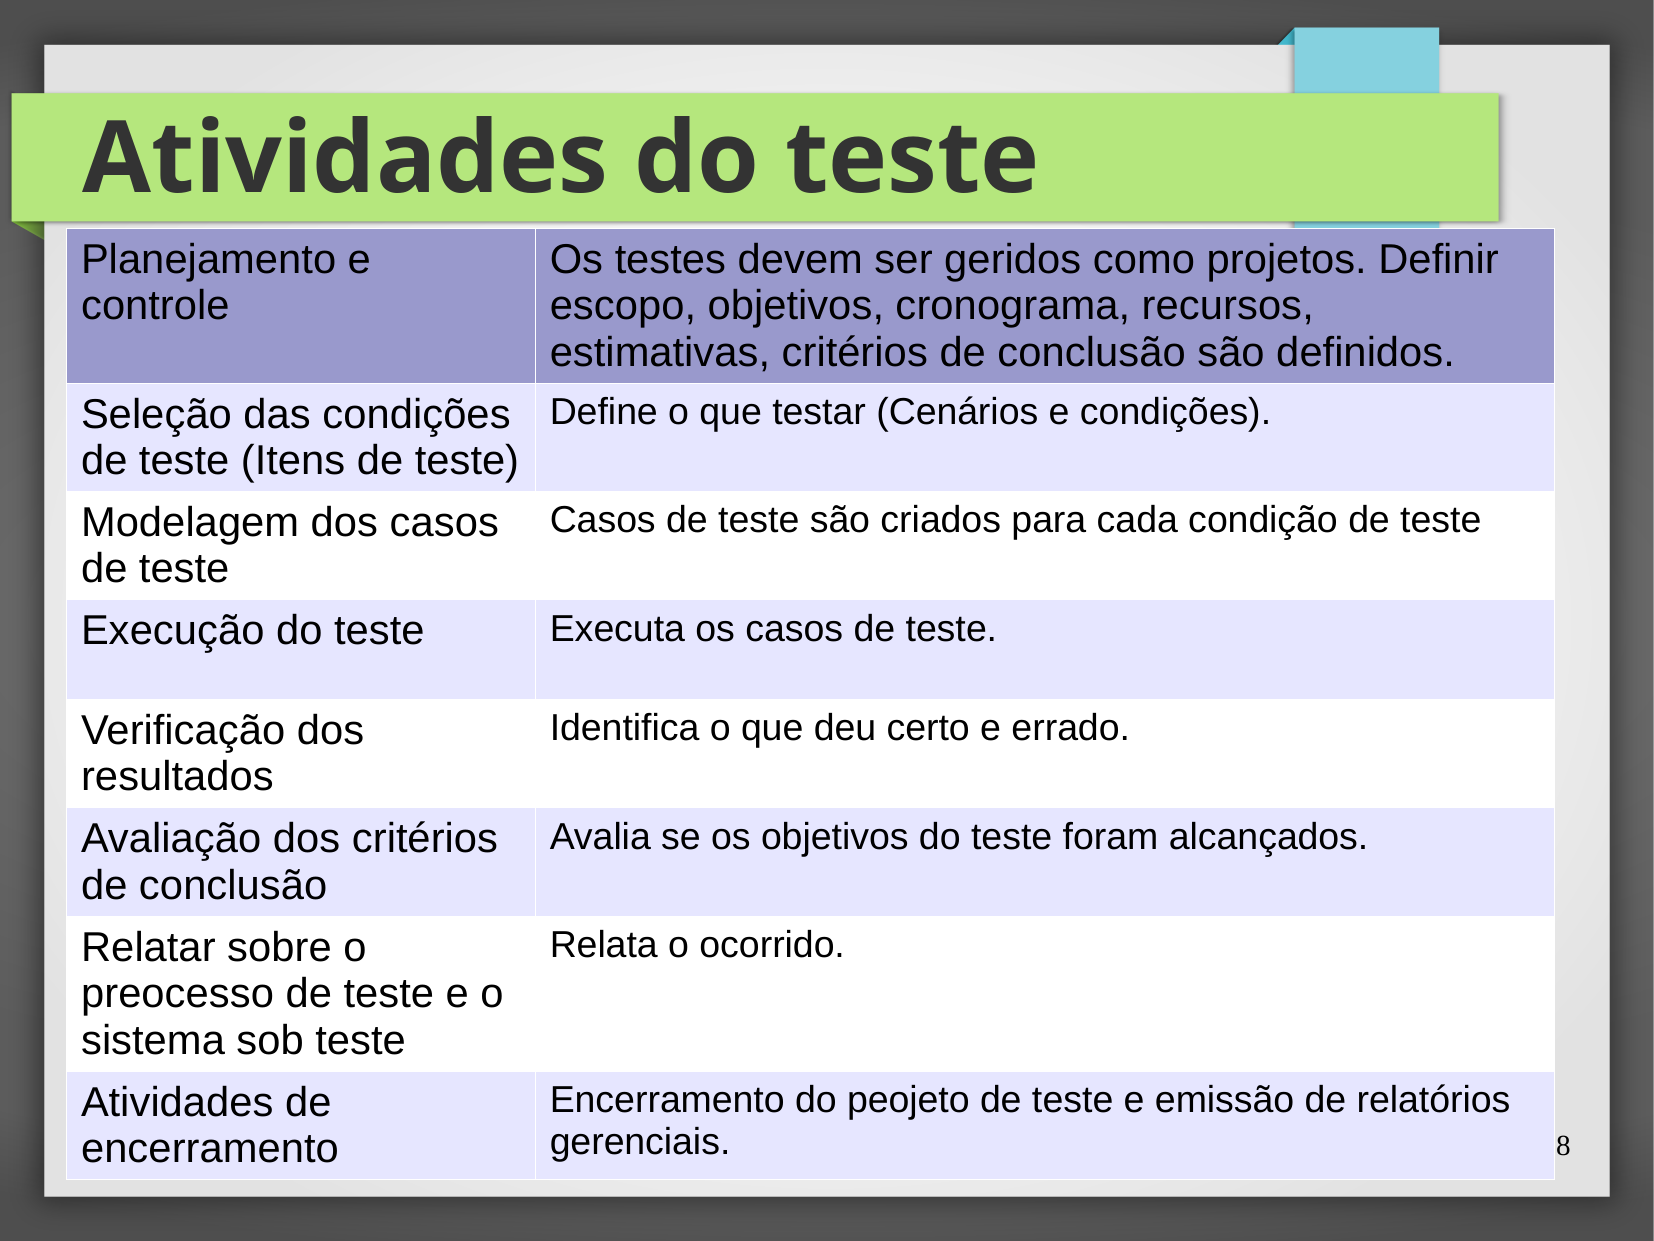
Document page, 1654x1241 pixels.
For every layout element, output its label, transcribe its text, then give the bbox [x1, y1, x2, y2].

table_cell Relatar sobre o preocesso de teste e o sistema sob teste [67, 917, 535, 1071]
picture [0, 0, 1654, 1241]
table_cell Seleção das condições de teste (Itens de teste) [67, 384, 535, 491]
table_cell Encerramento do peojeto de teste e emissão de relatórios gerenciais. [536, 1072, 1554, 1179]
table_cell Atividades de encerramento [67, 1072, 535, 1179]
table_cell Identifica o que deu certo e errado. [536, 700, 1554, 807]
table_cell Casos de teste são criados para cada condição de teste [536, 492, 1554, 599]
table_cell Avaliação dos critérios de conclusão [67, 808, 535, 916]
table_cell Modelagem dos casos de teste [67, 492, 535, 599]
table_cell Define o que testar (Cenários e condições). [536, 384, 1554, 491]
table_cell Executa os casos de teste. [536, 600, 1554, 699]
table_cell Avalia se os objetivos do teste foram alcançados. [536, 808, 1554, 916]
table_cell Verificação dos resultados [67, 700, 535, 807]
table_cell Execução do teste [67, 600, 535, 699]
table_header Os testes devem ser geridos como projetos. Definir escopo, objetivos, cronograma, recursos, estimativas, critérios de conclusão são definidos. [536, 229, 1554, 383]
table_cell Relata o ocorrido. [536, 917, 1554, 1071]
title Atividades do teste [82, 94, 1264, 213]
table_header Planejamento e controle [67, 229, 535, 383]
